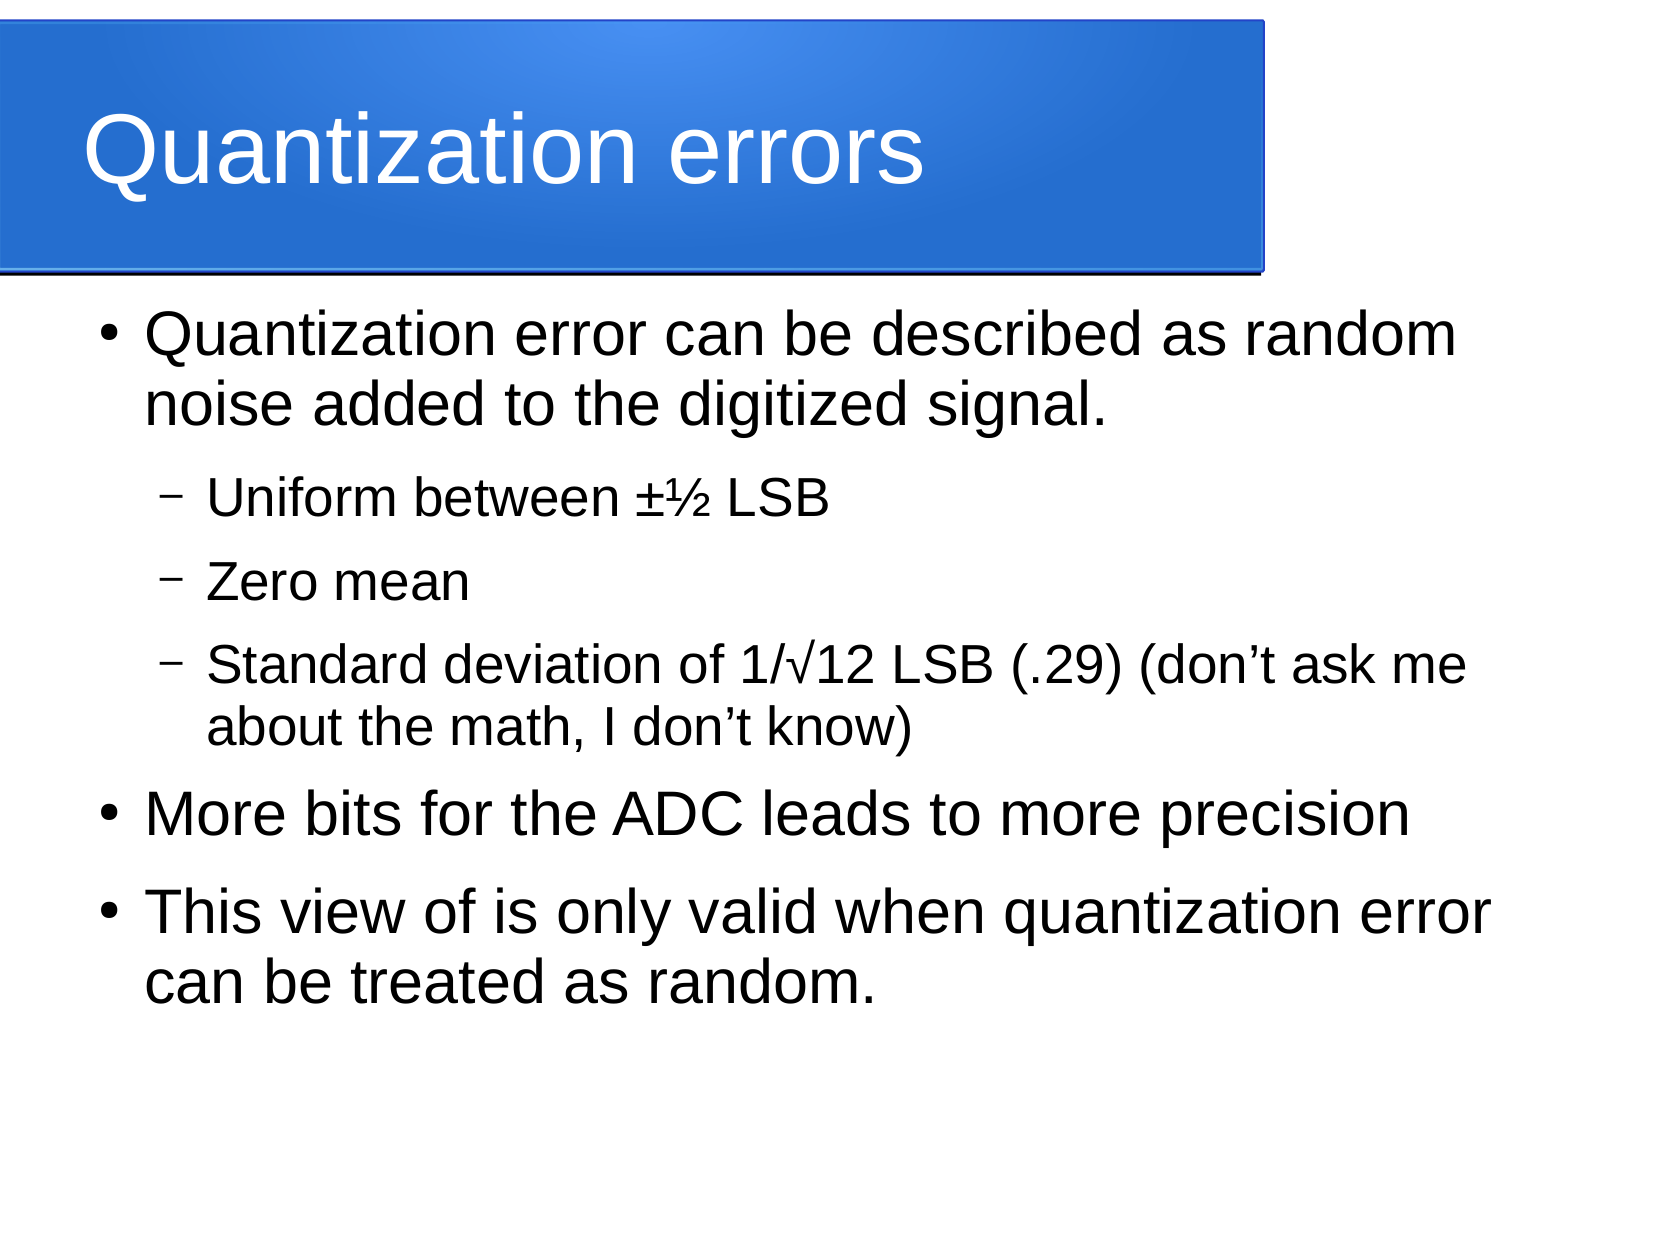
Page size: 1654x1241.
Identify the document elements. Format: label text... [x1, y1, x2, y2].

list Quantization error can be described as random noise added to the digitized signal. Uniform between ±½ LSB Zero mean Standard deviation of 1/√12 LSB (.29) (don’t ask me about the math, I don’t know) More bits for the ADC leads to more precision This view of is only valid when quantization error can be treated as random. [82, 299, 1571, 1019]
title Quantization errors [82, 47, 1235, 252]
